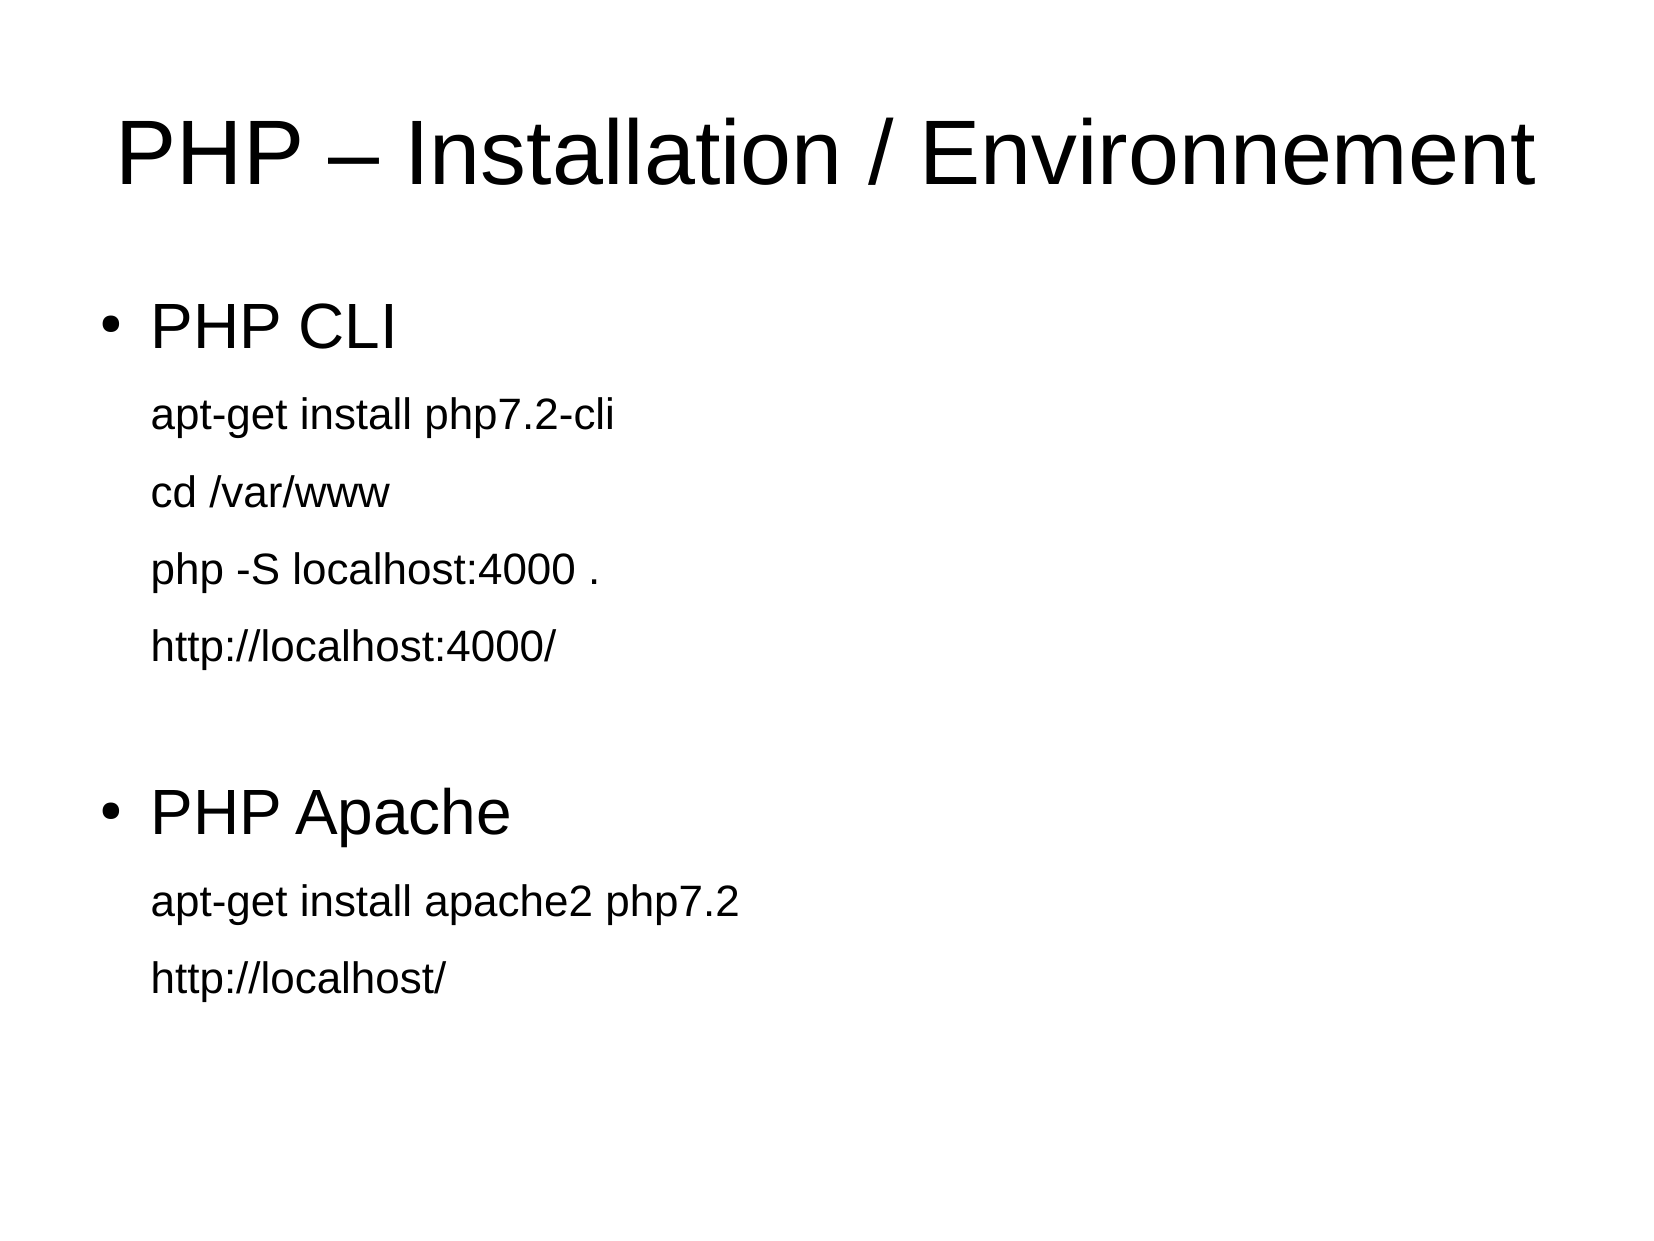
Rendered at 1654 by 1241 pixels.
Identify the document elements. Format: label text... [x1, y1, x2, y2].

title PHP – Installation / Environnement [82, 49, 1571, 257]
list PHP CLI apt-get install php7.2-cli cd /var/www php -S localhost:4000 . http://localhost:4000/ PHP Apache apt-get install apache2 php7.2 http://localhost/ [82, 290, 1571, 1010]
